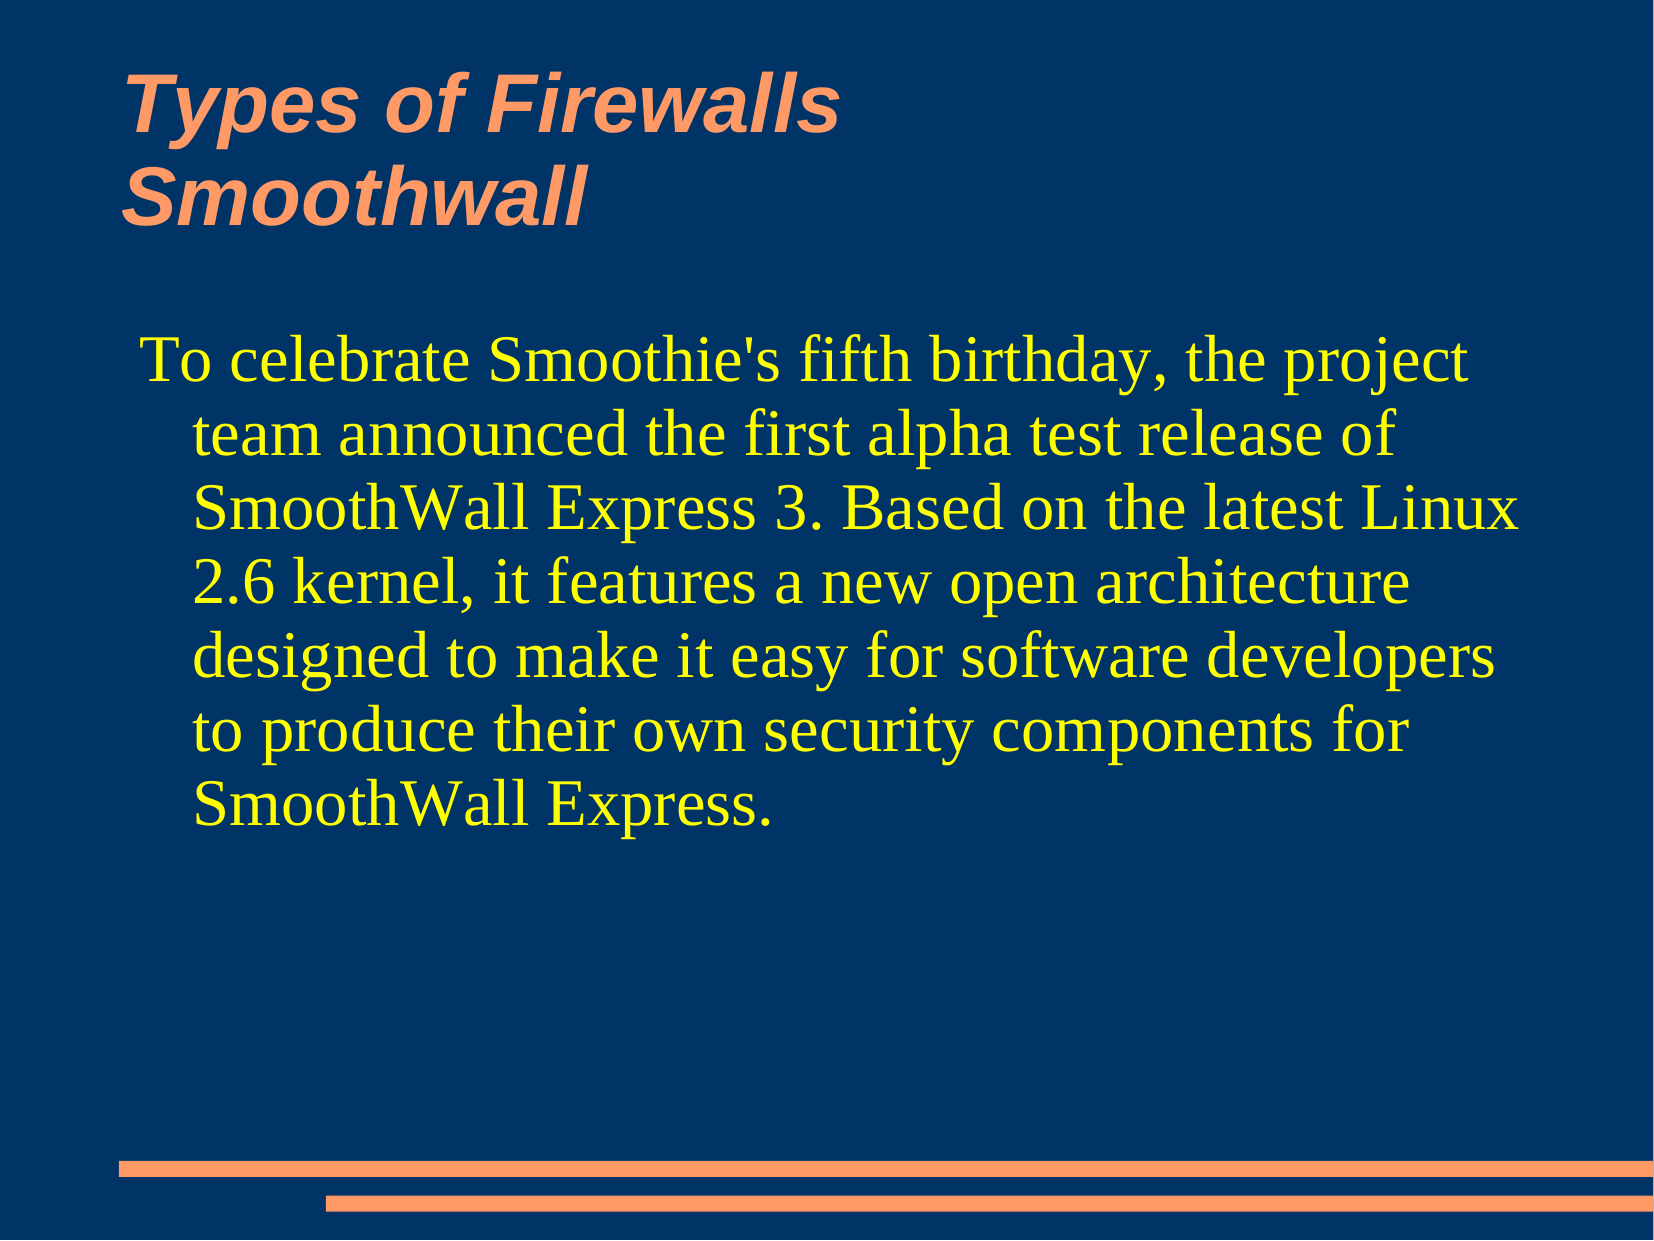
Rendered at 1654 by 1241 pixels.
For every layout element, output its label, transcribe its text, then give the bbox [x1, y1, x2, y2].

list To celebrate Smoothie's fifth birthday, the project team announced the first alpha test release of SmoothWall Express 3. Based on the latest Linux 2.6 kernel, it features a new open architecture designed to make it easy for software developers to produce their own security components for SmoothWall Express. [121, 322, 1561, 1133]
title Types of Firewalls Smoothwall [121, 46, 1534, 254]
